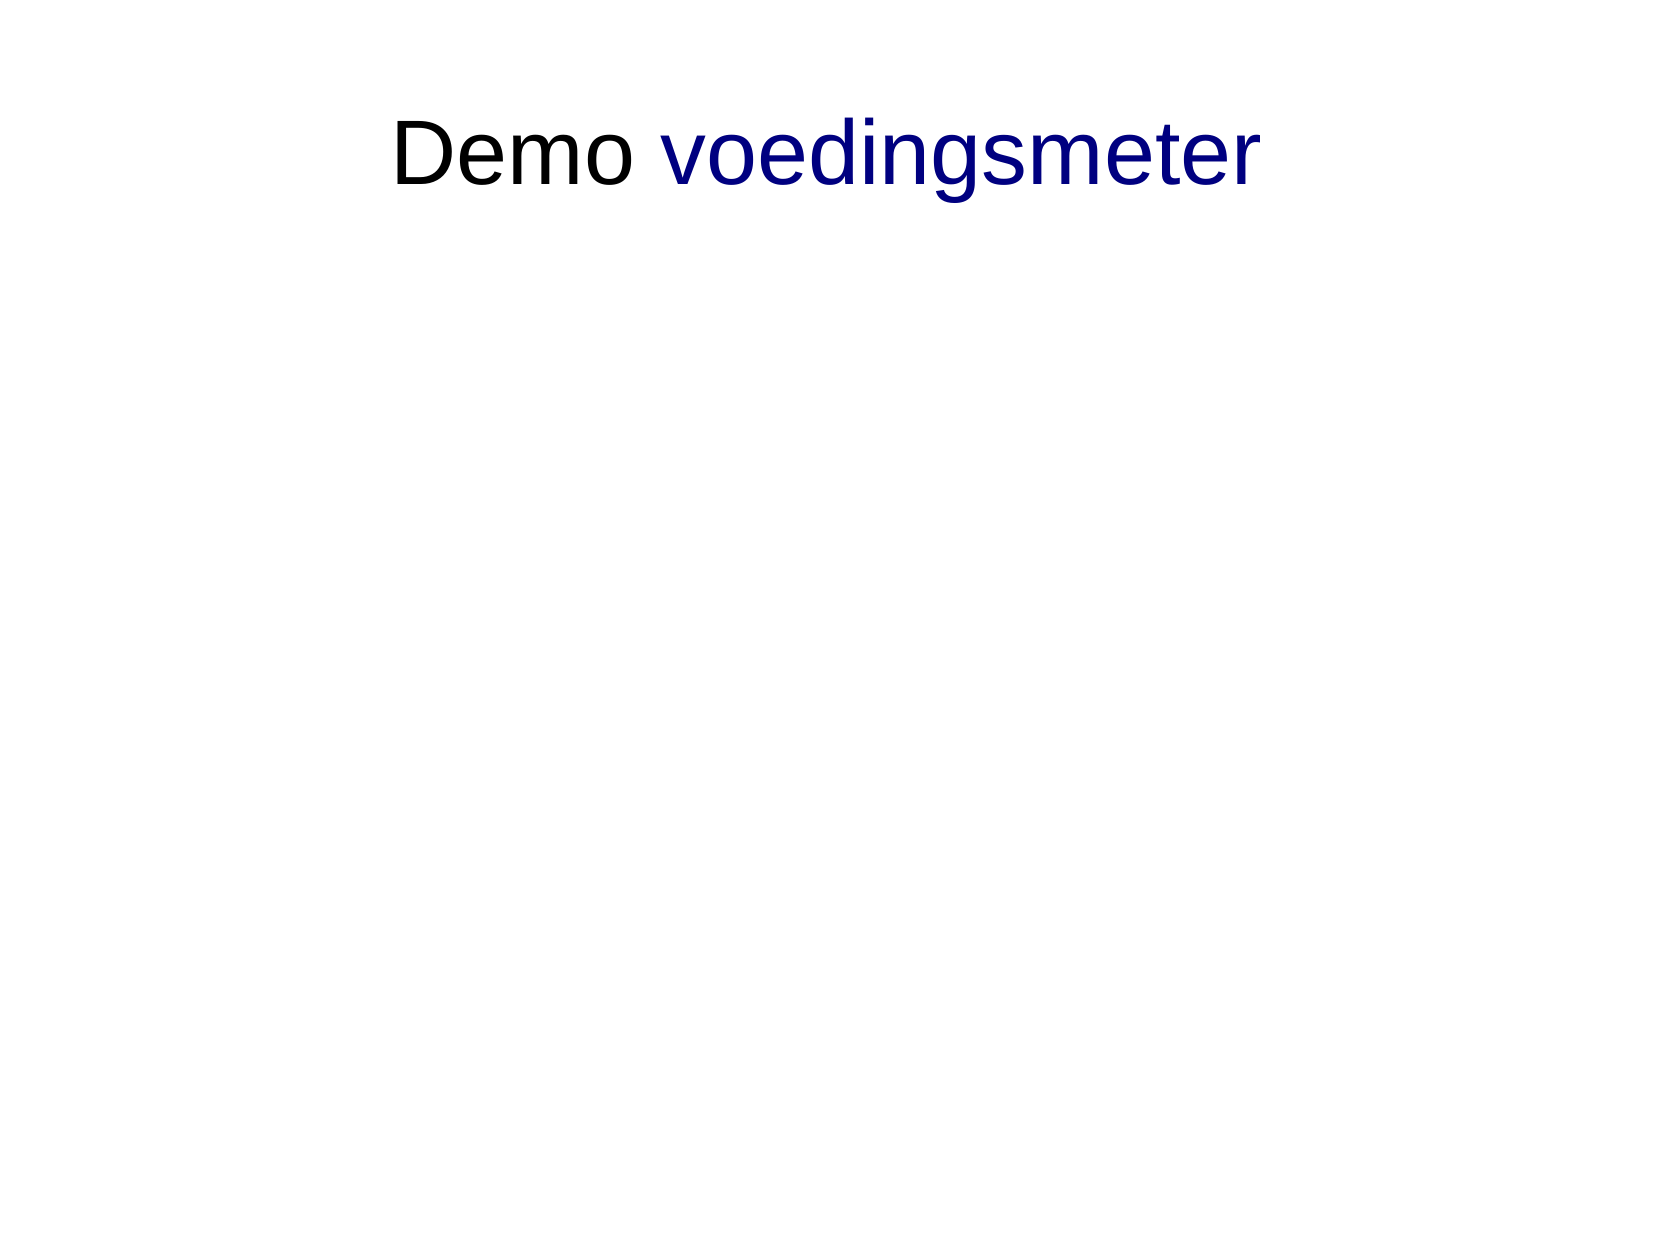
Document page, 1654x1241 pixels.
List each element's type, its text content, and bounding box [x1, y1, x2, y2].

title Demo voedingsmeter [82, 49, 1571, 257]
